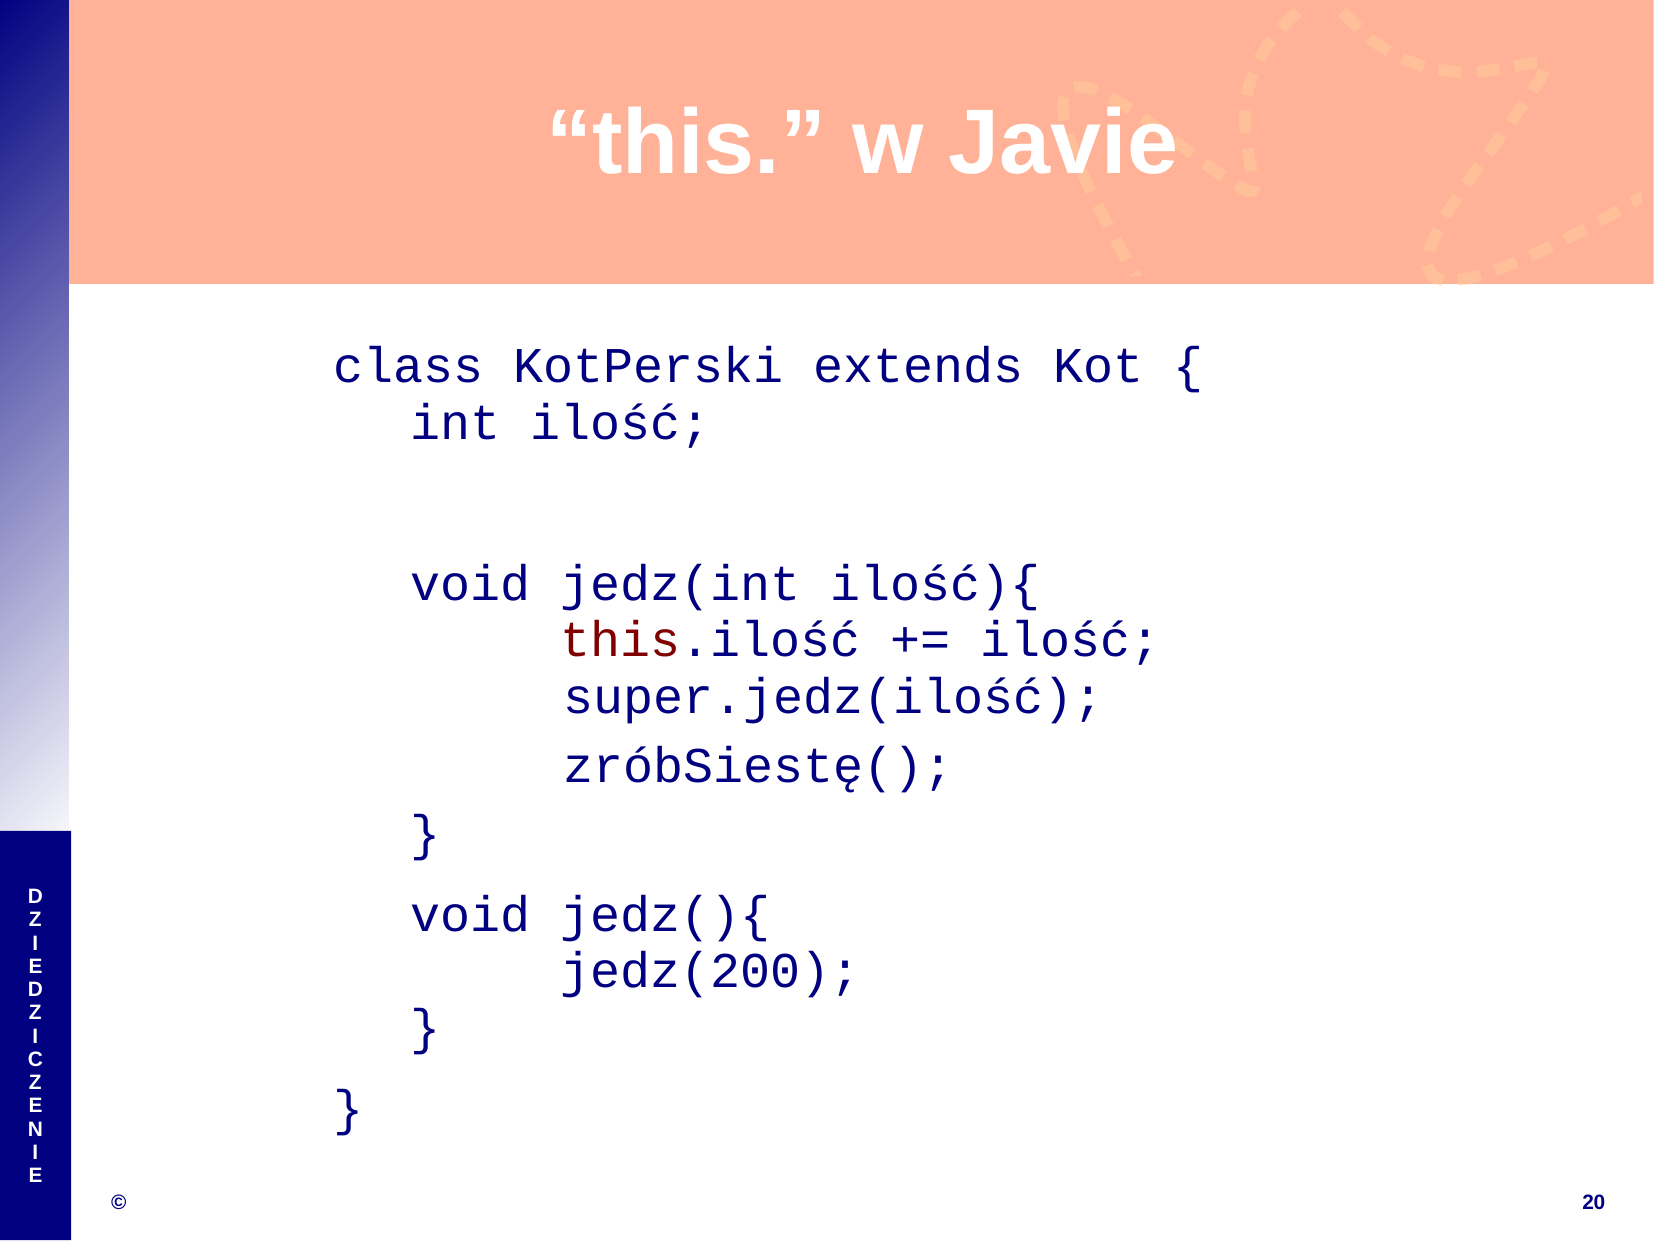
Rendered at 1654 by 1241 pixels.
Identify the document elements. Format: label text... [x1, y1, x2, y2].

title “this.” w Javie [108, 37, 1617, 246]
list class KotPerski extends Kot { int ilość; void jedz(int ilość){ this.ilość += ilość; super.jedz(ilość); zróbSiestę(); } void jedz(){ jedz(200); } } [315, 340, 1485, 1209]
text_box D Z I E D Z I C Z E N I E [0, 830, 71, 1241]
